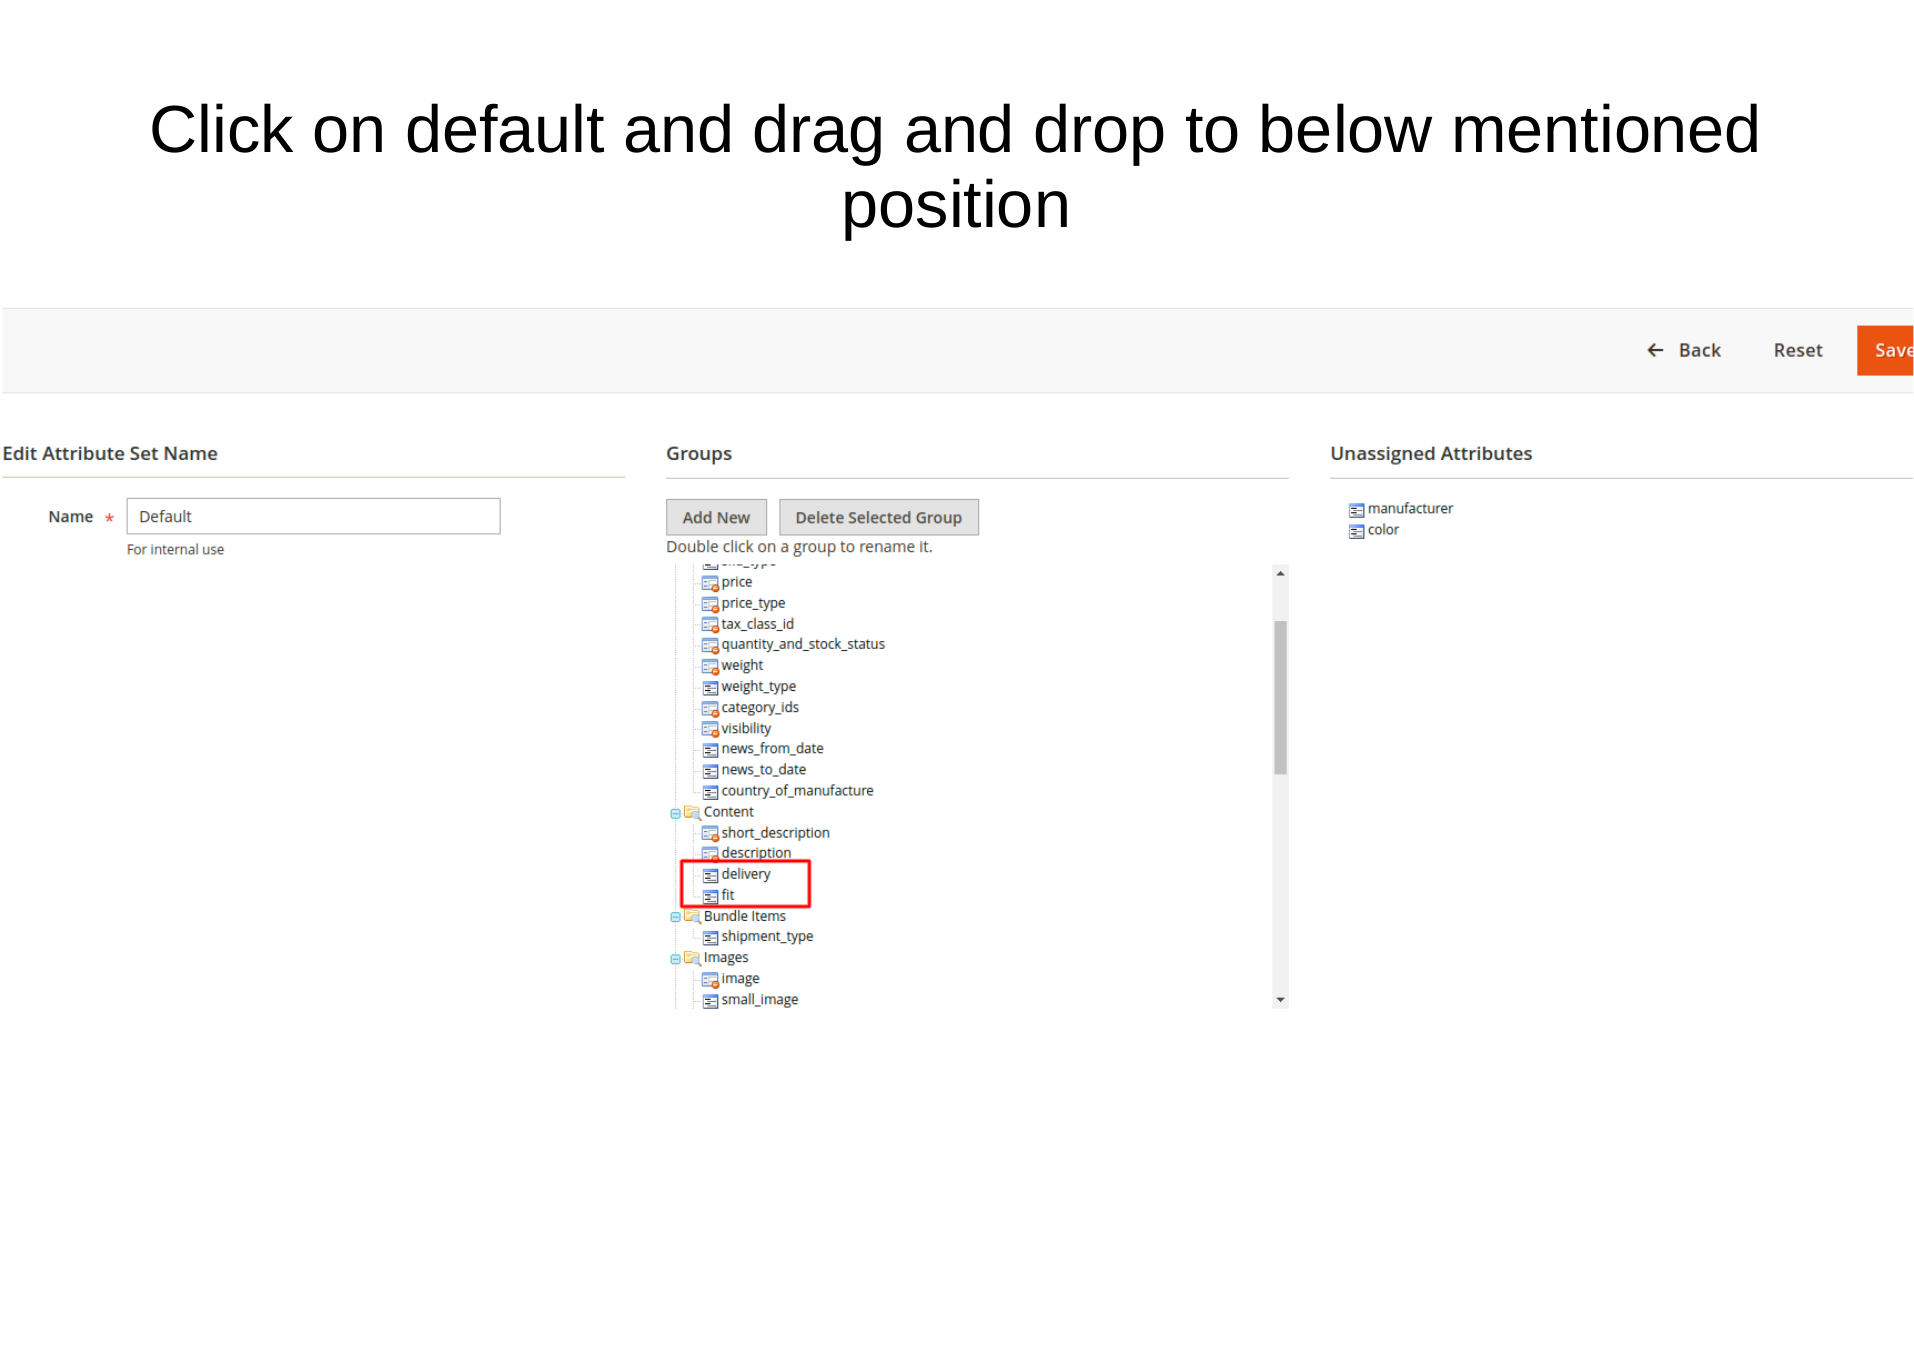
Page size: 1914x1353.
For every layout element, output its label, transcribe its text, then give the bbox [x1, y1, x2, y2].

title Click on default and drag and drop to below mentioned position [95, 0, 1818, 279]
picture [0, 279, 1914, 1071]
